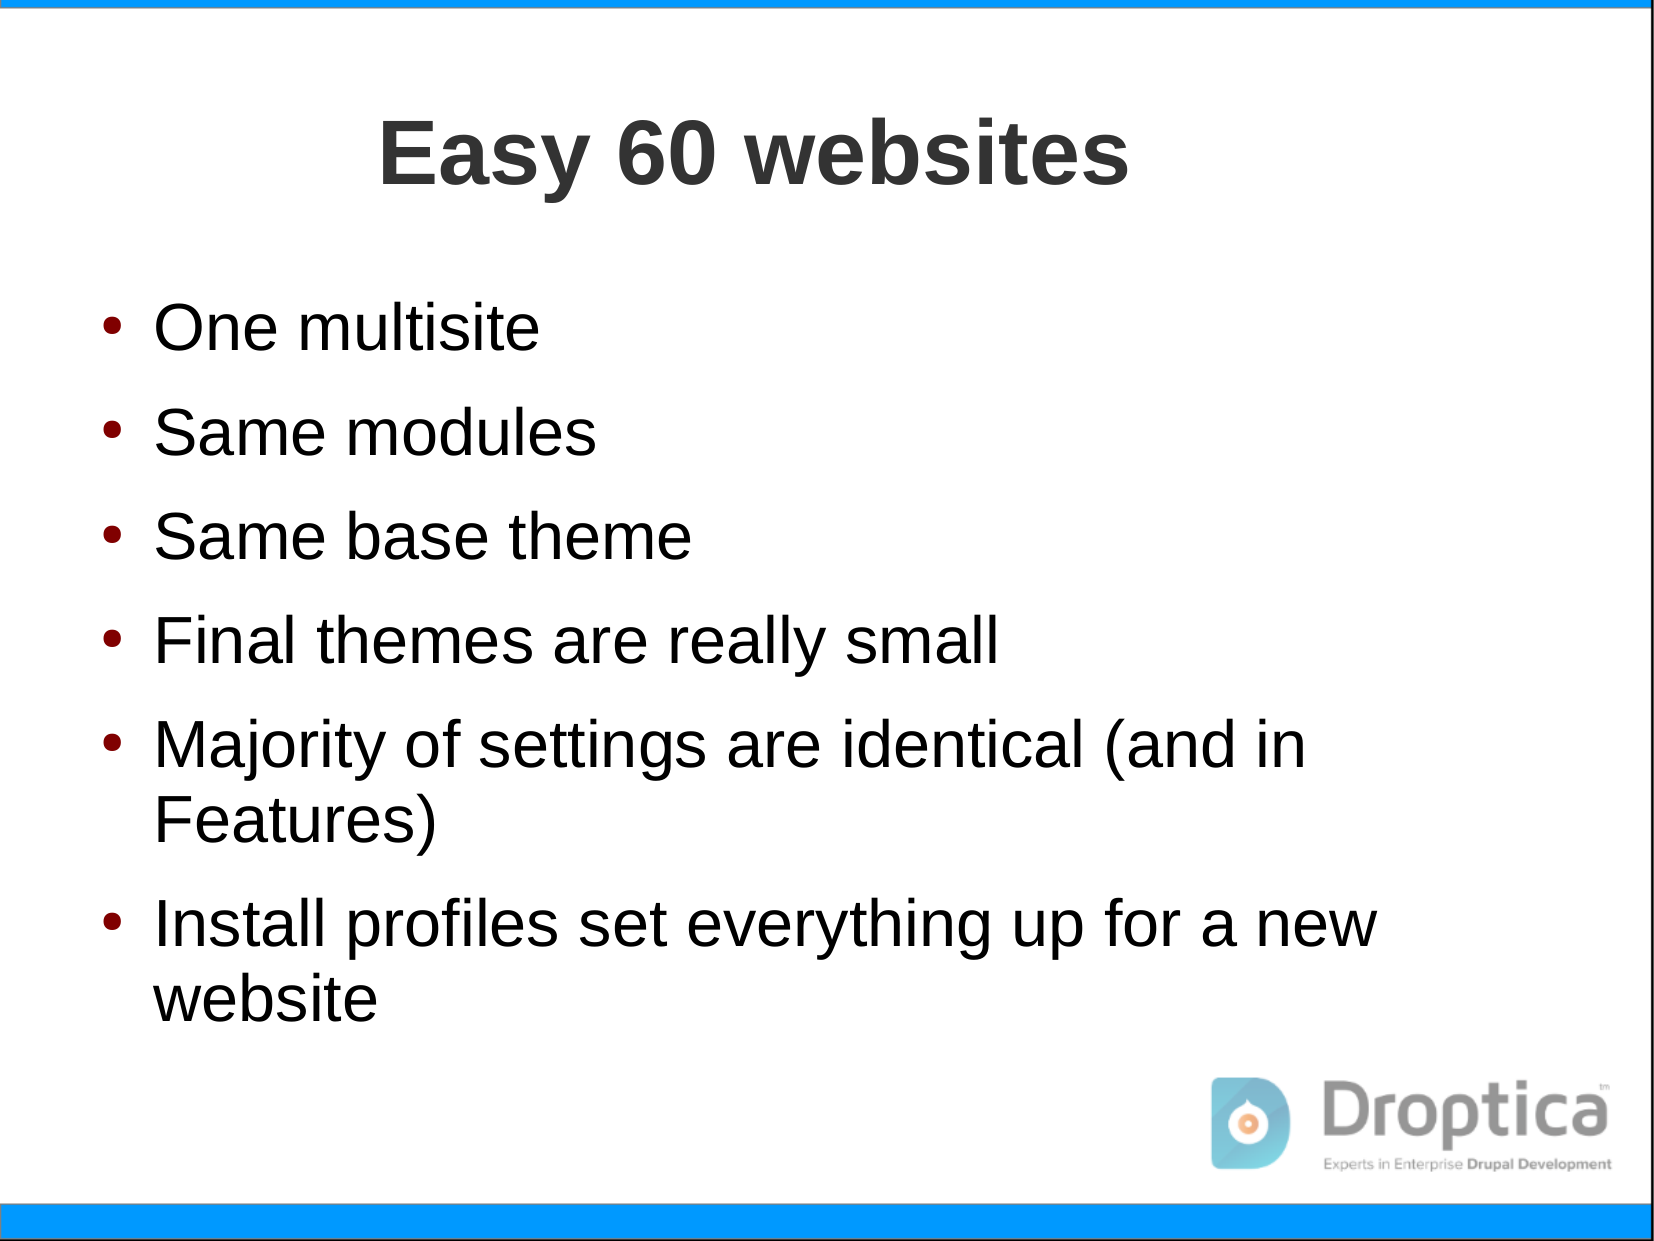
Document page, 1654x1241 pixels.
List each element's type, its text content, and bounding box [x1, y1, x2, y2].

picture [0, 0, 1654, 1241]
list One multisite Same modules Same base theme Final themes are really small Majority of settings are identical (and in Features) Install profiles set everything up for a new website [82, 290, 1538, 1037]
title Easy 60 websites [59, 49, 1418, 257]
